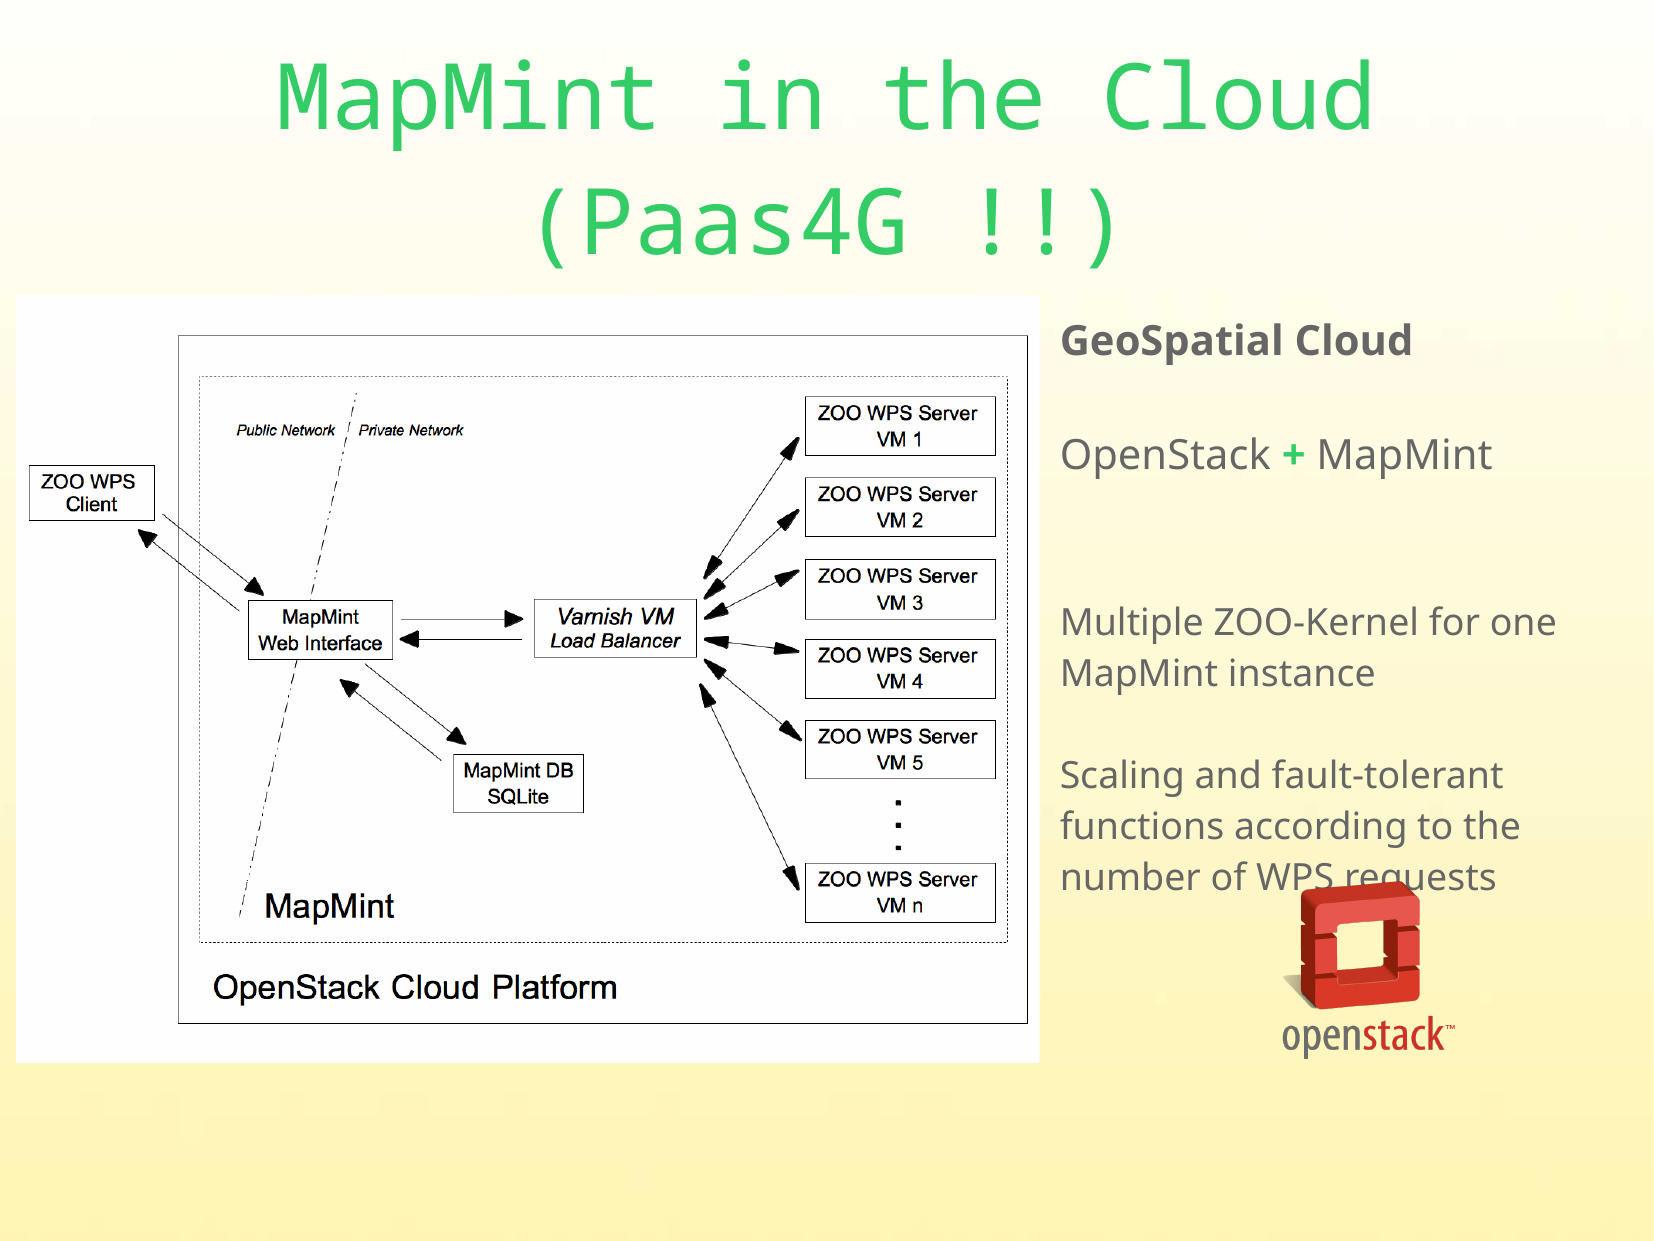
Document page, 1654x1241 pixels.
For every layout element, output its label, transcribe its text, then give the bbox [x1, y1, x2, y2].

text_box GeoSpatial Cloud OpenStack + MapMint Multiple ZOO-Kernel for one MapMint instance Scaling and fault-tolerant functions according to the number of WPS requests [1045, 303, 1654, 1241]
picture [0, 0, 1654, 1241]
picture [1272, 873, 1465, 1067]
text_box [1040, 478, 1548, 993]
title MapMint in the Cloud (Paas4G !!) [82, 52, 1571, 260]
